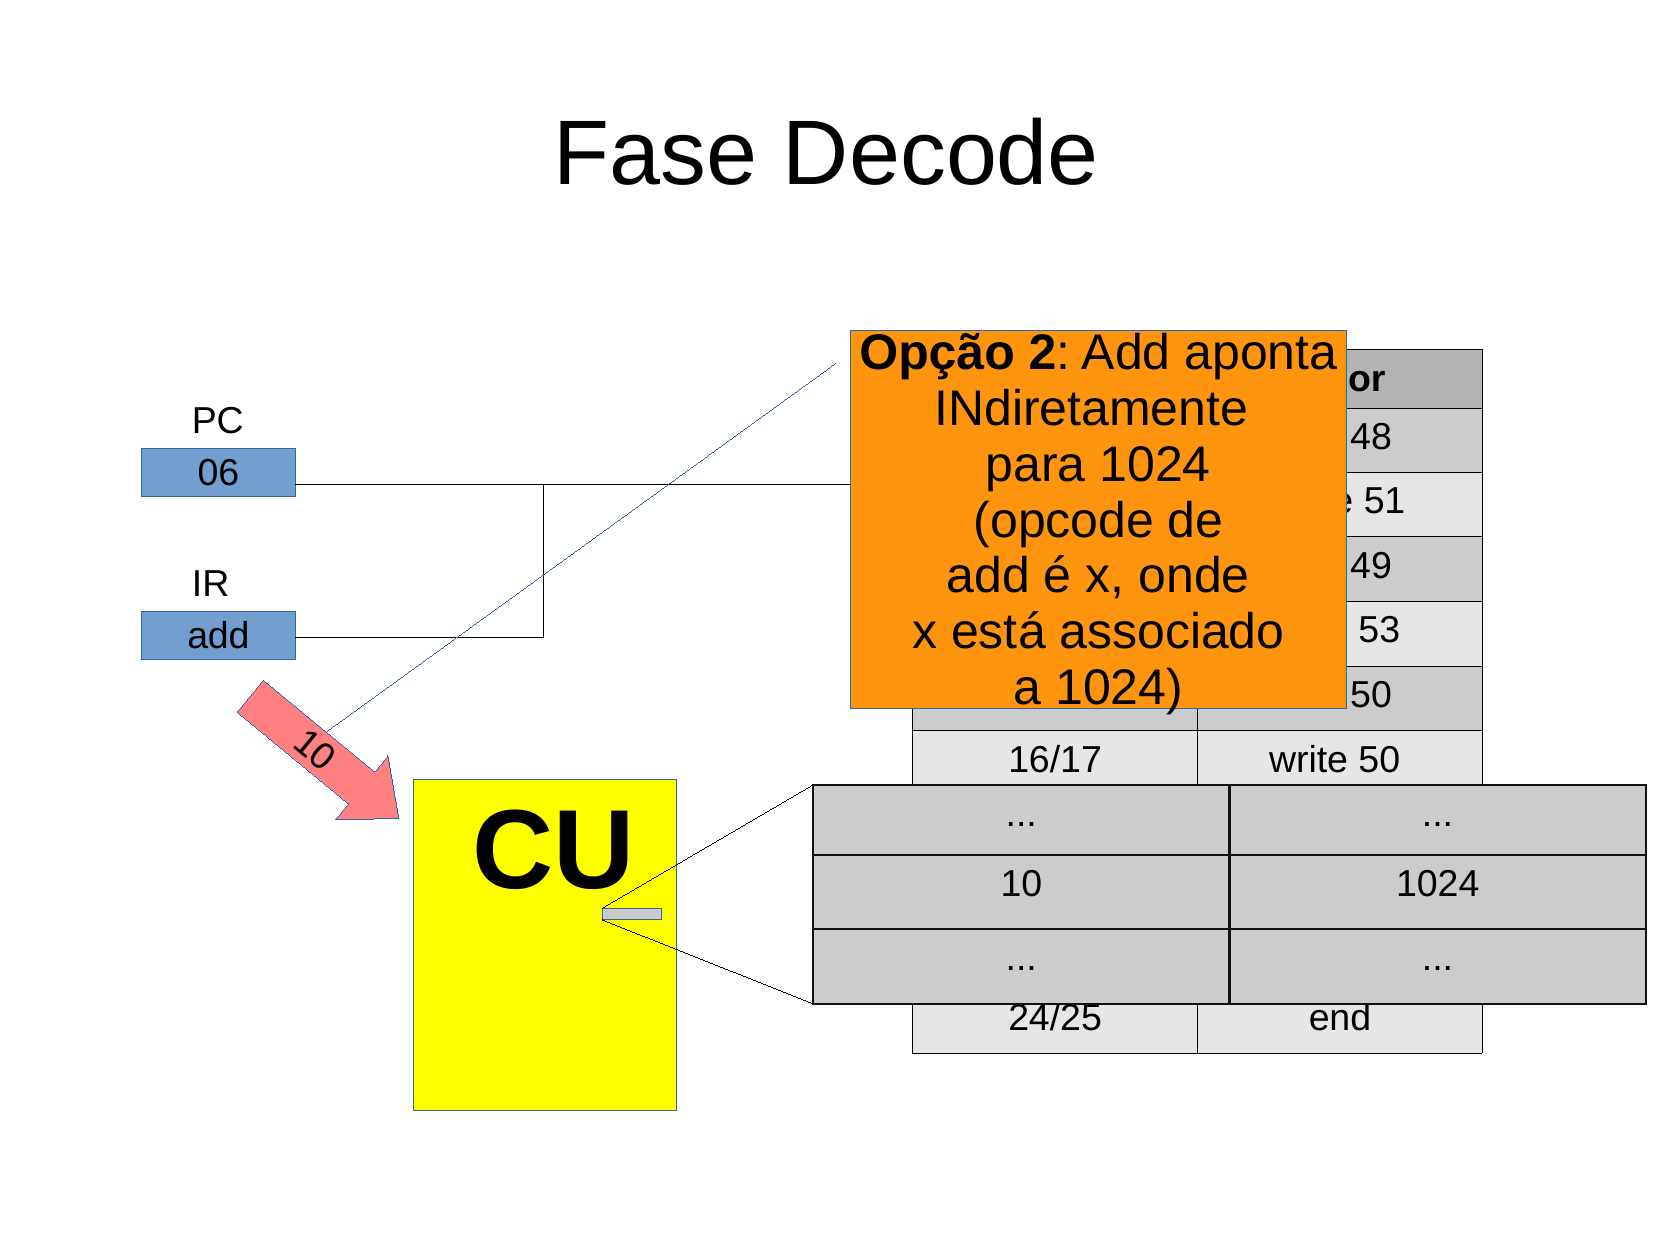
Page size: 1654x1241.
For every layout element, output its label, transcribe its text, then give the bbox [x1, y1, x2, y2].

table_header ... [814, 786, 1228, 854]
text_box IR [177, 555, 245, 612]
table_cell add 48 [1347, 409, 1482, 472]
table_cell add 50 [1198, 667, 1482, 730]
table_cell add 49 [1347, 537, 1482, 601]
table_cell write 53 [1347, 602, 1482, 666]
text_box [413, 779, 677, 1111]
text_box 10 [237, 680, 399, 820]
table_cell 16/17 [913, 731, 1197, 784]
text_box add [141, 611, 296, 660]
text_box CU [457, 779, 650, 920]
text_box 06 [141, 448, 296, 497]
table_cell 24/25 [1032, 1009, 1041, 1022]
title Fase Decode [82, 49, 1571, 257]
text_box PC [177, 392, 259, 449]
table_cell end [1198, 1005, 1482, 1053]
table_cell 1024 [1231, 856, 1645, 928]
table_cell 10 [814, 856, 1228, 928]
table_cell 24/25 [913, 1005, 1197, 1053]
table_cell ... [1231, 930, 1645, 1003]
table_cell end [1355, 1012, 1365, 1028]
text_box Opção 2: Add aponta INdiretamente para 1024 (opcode de add é x, onde x está associado a 1024) [850, 331, 1347, 709]
table_cell ... [814, 930, 1228, 1003]
table_header ... [1231, 786, 1645, 854]
table_header Valor [1347, 350, 1482, 408]
table_cell write 50 [1198, 731, 1482, 784]
table_cell write 51 [1347, 473, 1482, 536]
table_cell 14/15 [913, 709, 1197, 730]
